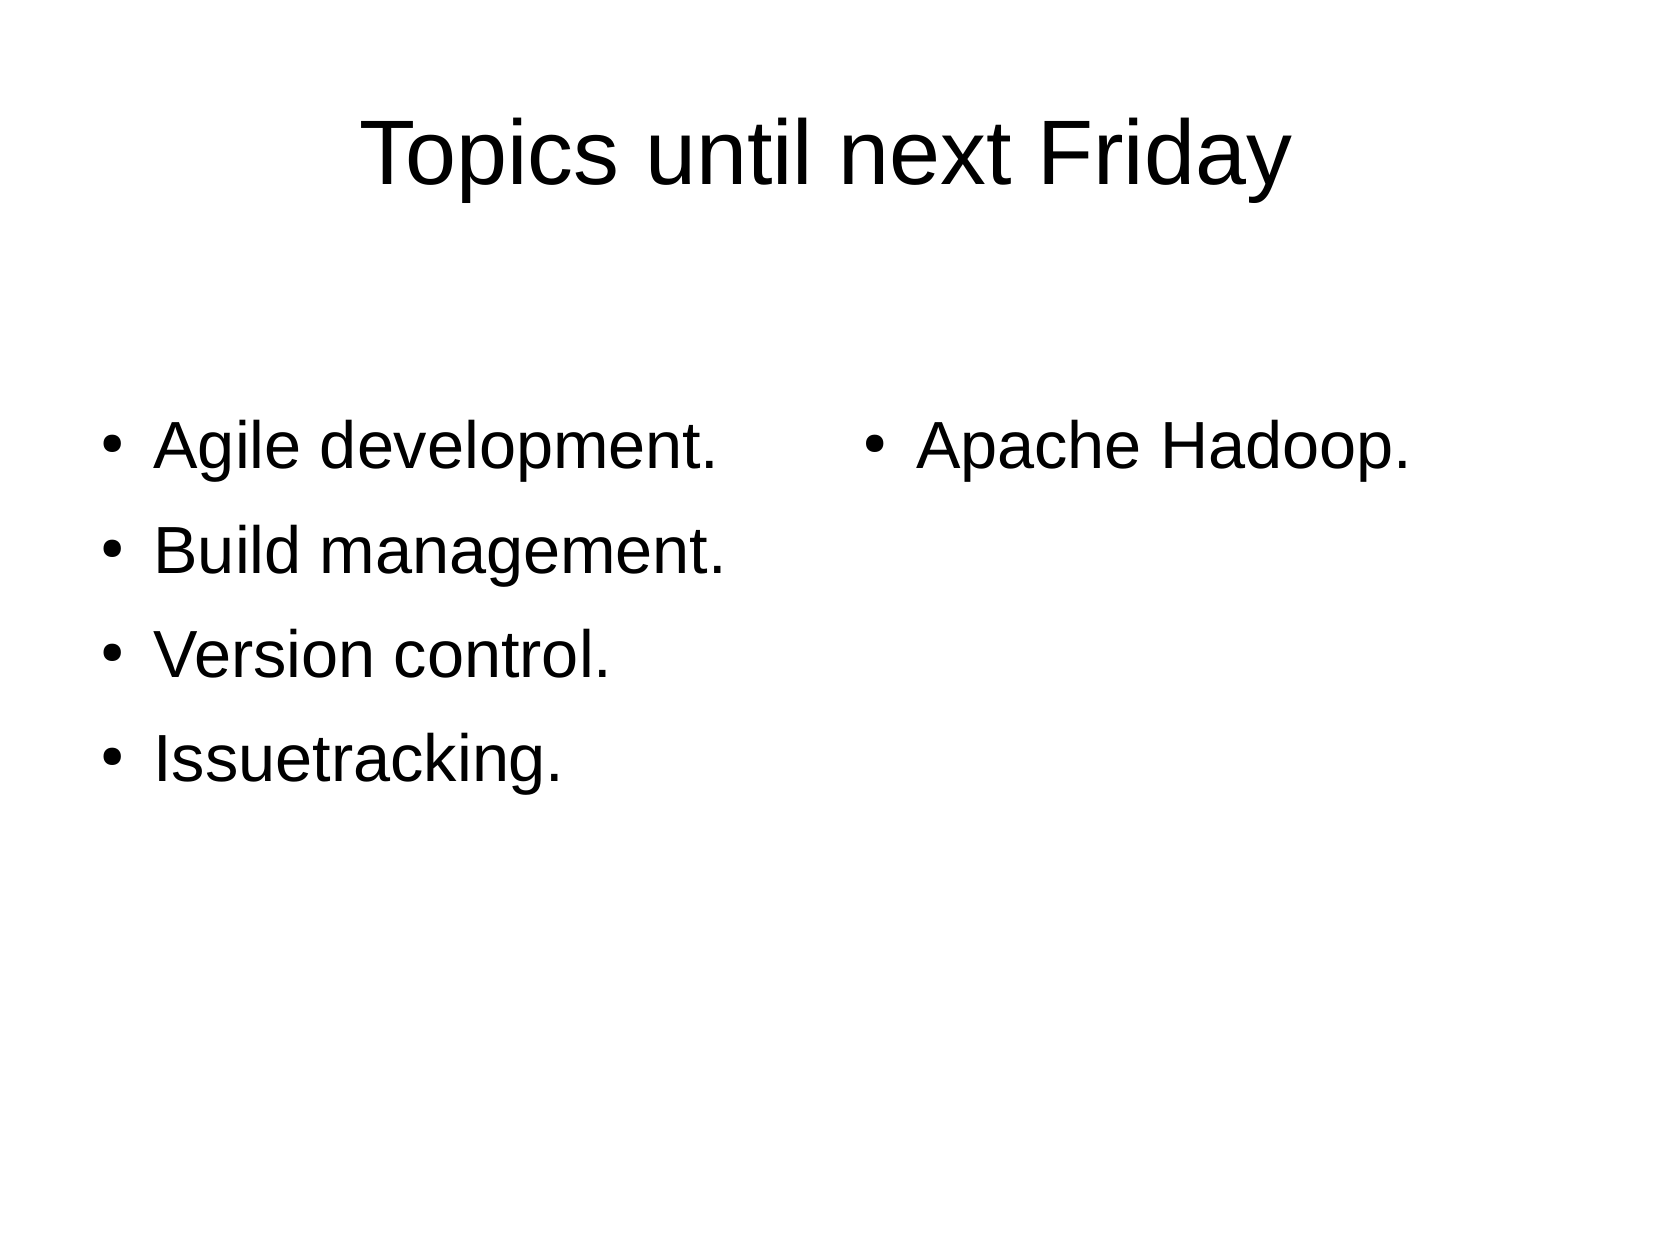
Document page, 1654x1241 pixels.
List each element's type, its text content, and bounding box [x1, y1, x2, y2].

list Apache Hadoop. [845, 408, 1572, 1212]
title Topics until next Friday [82, 49, 1571, 257]
list Agile development. Build management. Version control. Issuetracking. [82, 408, 809, 1227]
